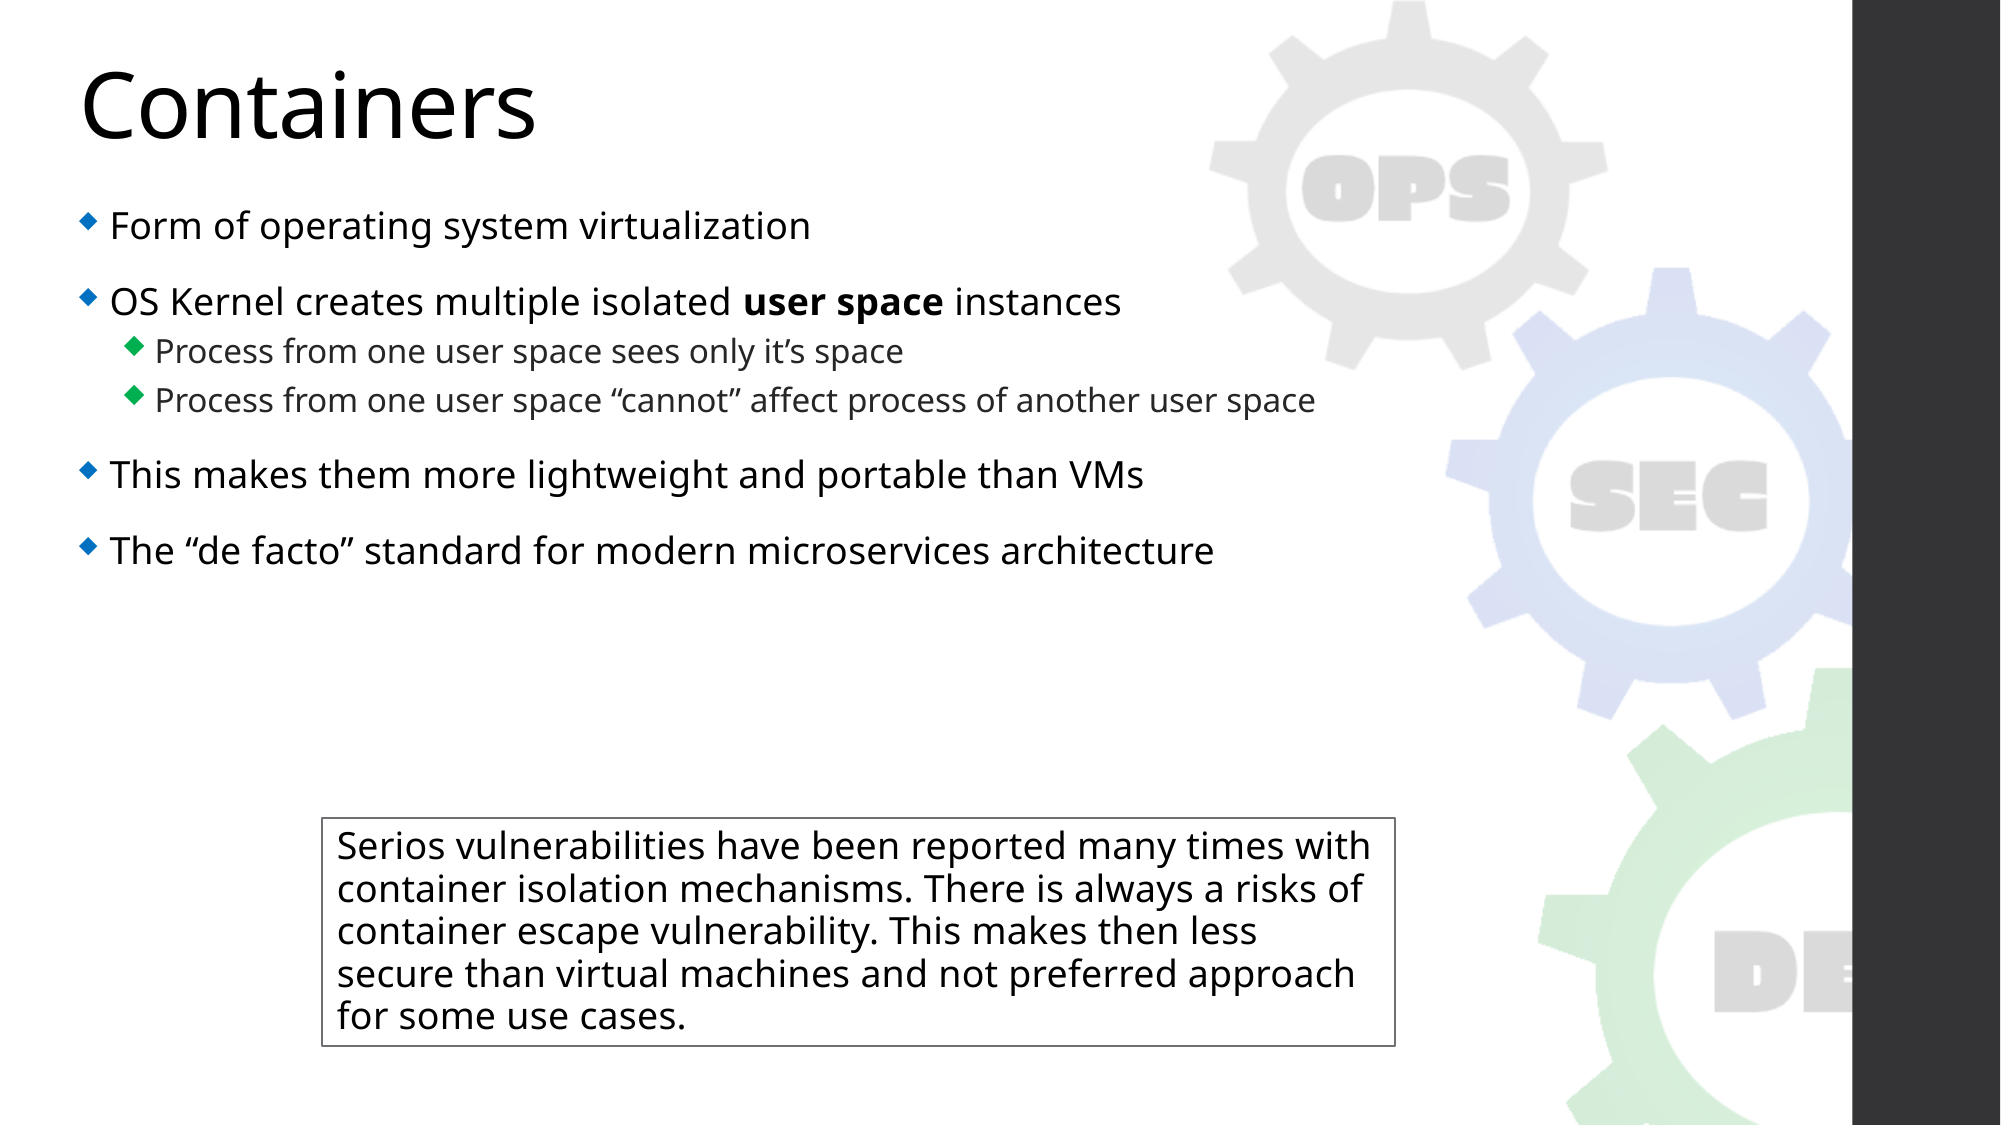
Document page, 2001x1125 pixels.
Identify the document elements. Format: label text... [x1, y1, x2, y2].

title Containers [64, 33, 1797, 166]
text_box Serios vulnerabilities have been reported many times with container isolation mechanisms. There is always a risks of container escape vulnerability. This makes then less secure than virtual machines and not preferred approach for some use cases. [322, 817, 1395, 1047]
list Form of operating system virtualization OS Kernel creates multiple isolated user space instances Process from one user space sees only it’s space Process from one user space “cannot” affect process of another user space This makes them more lightweight and portable than VMs The “de facto” standard for modern microservices architecture [64, 198, 1797, 1073]
